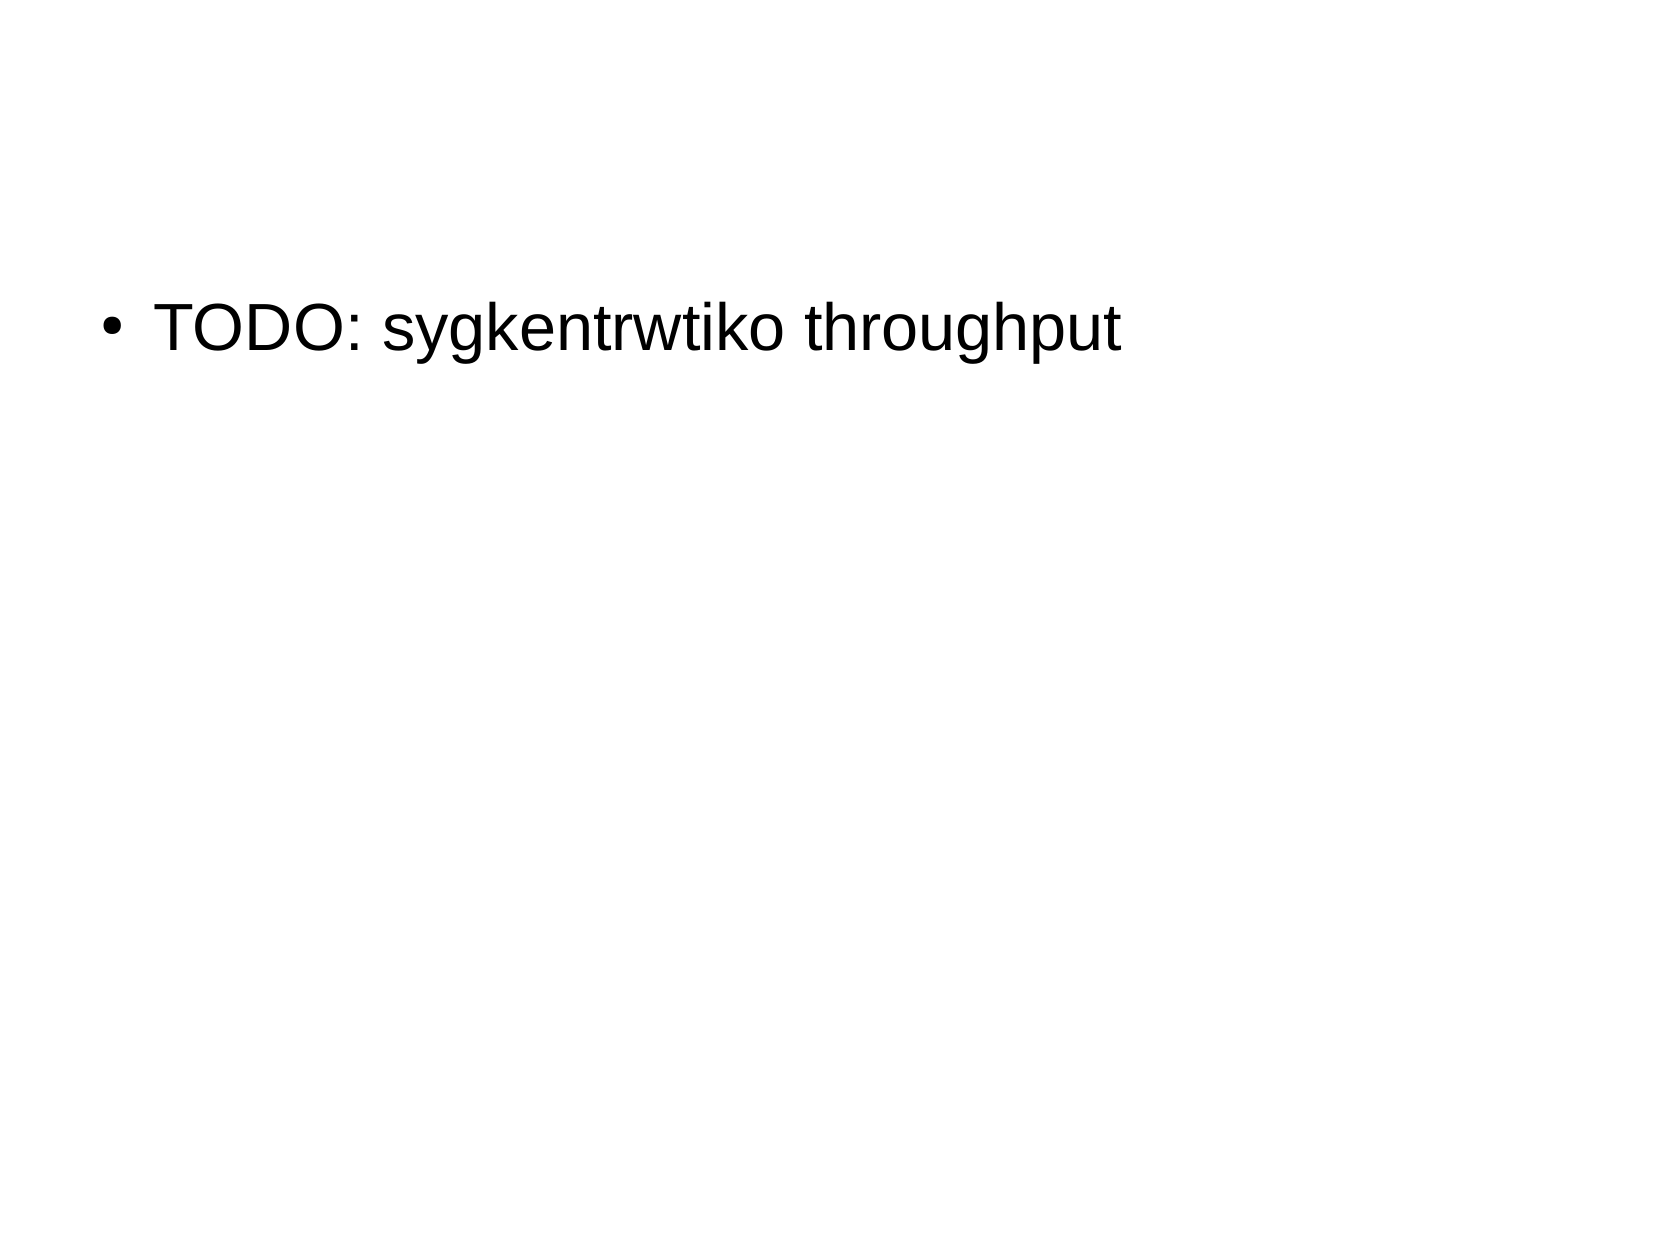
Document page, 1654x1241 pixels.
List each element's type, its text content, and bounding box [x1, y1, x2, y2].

list TODO: sygkentrwtiko throughput [82, 290, 1571, 1010]
